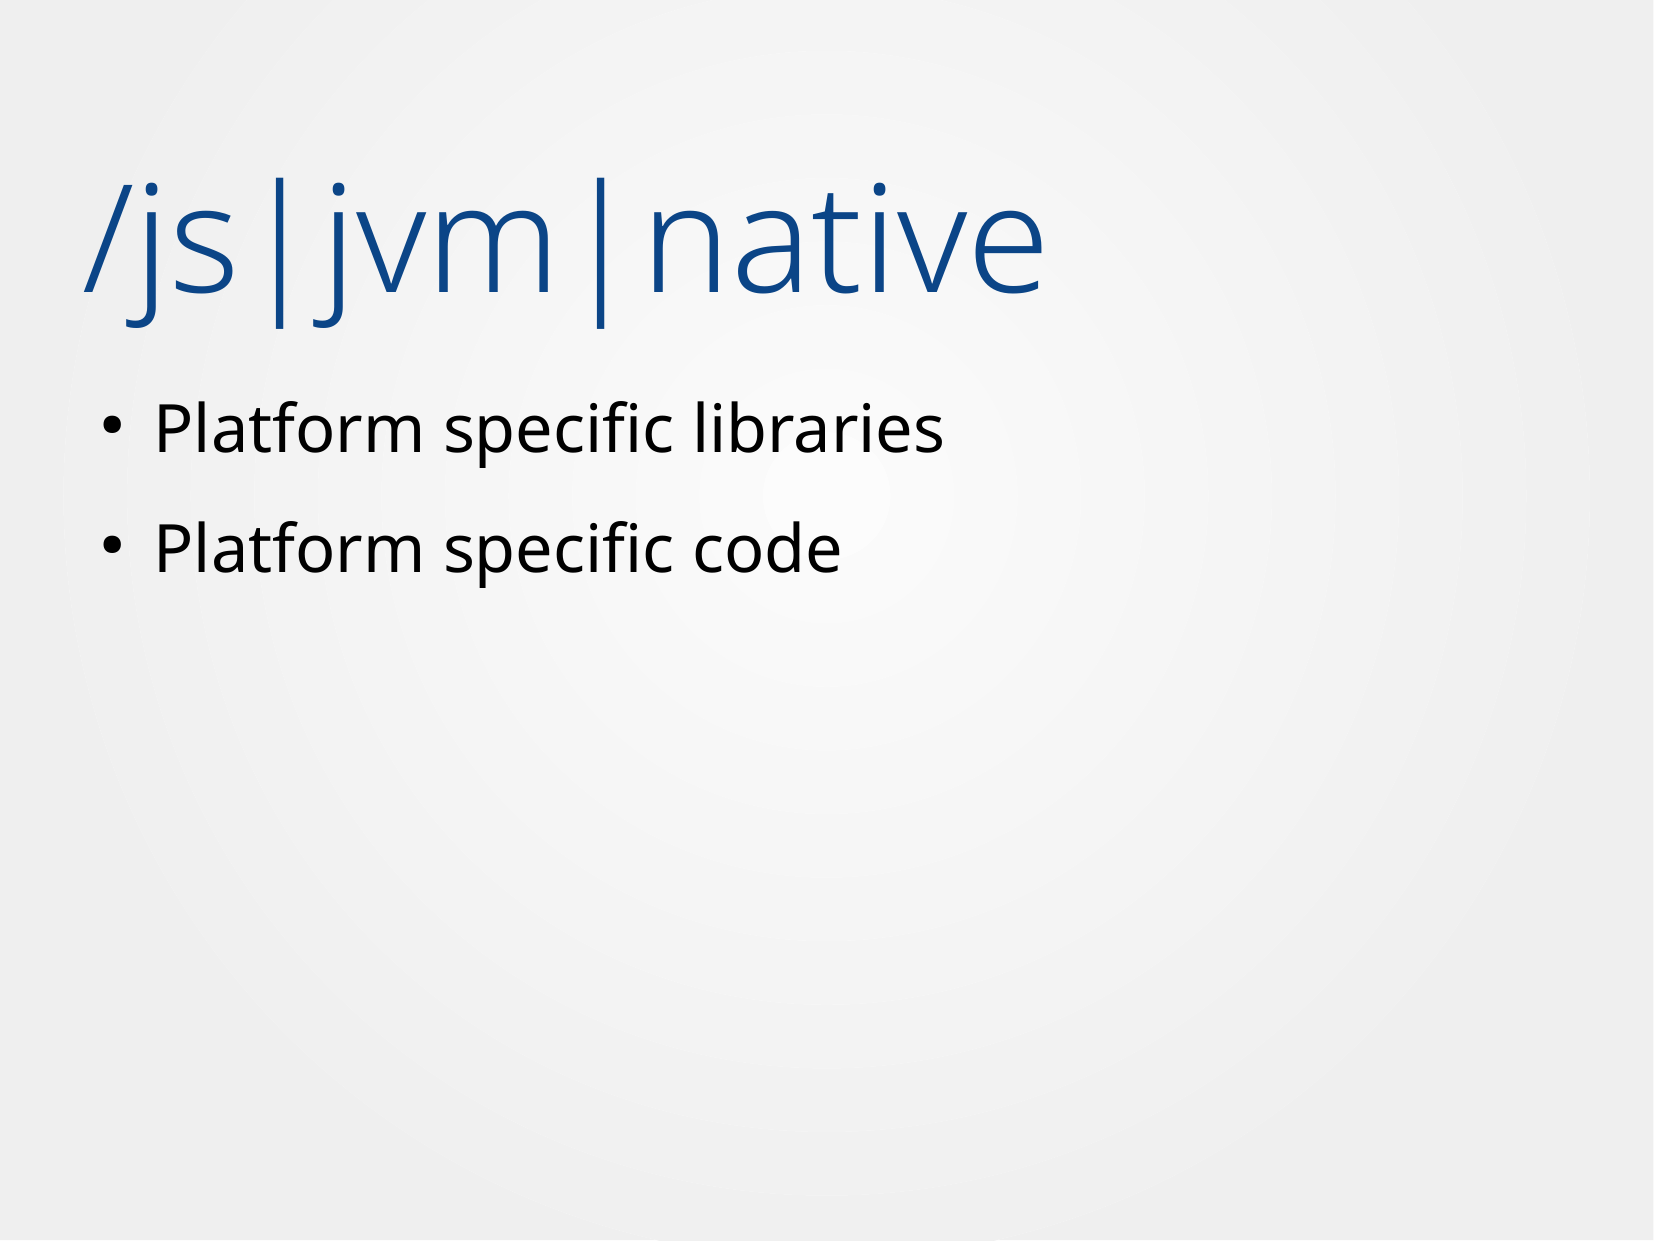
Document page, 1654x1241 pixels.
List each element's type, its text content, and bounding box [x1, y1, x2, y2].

title /js|jvm|native [82, 80, 1565, 337]
list Platform specific libraries Platform specific code [82, 380, 1571, 1060]
